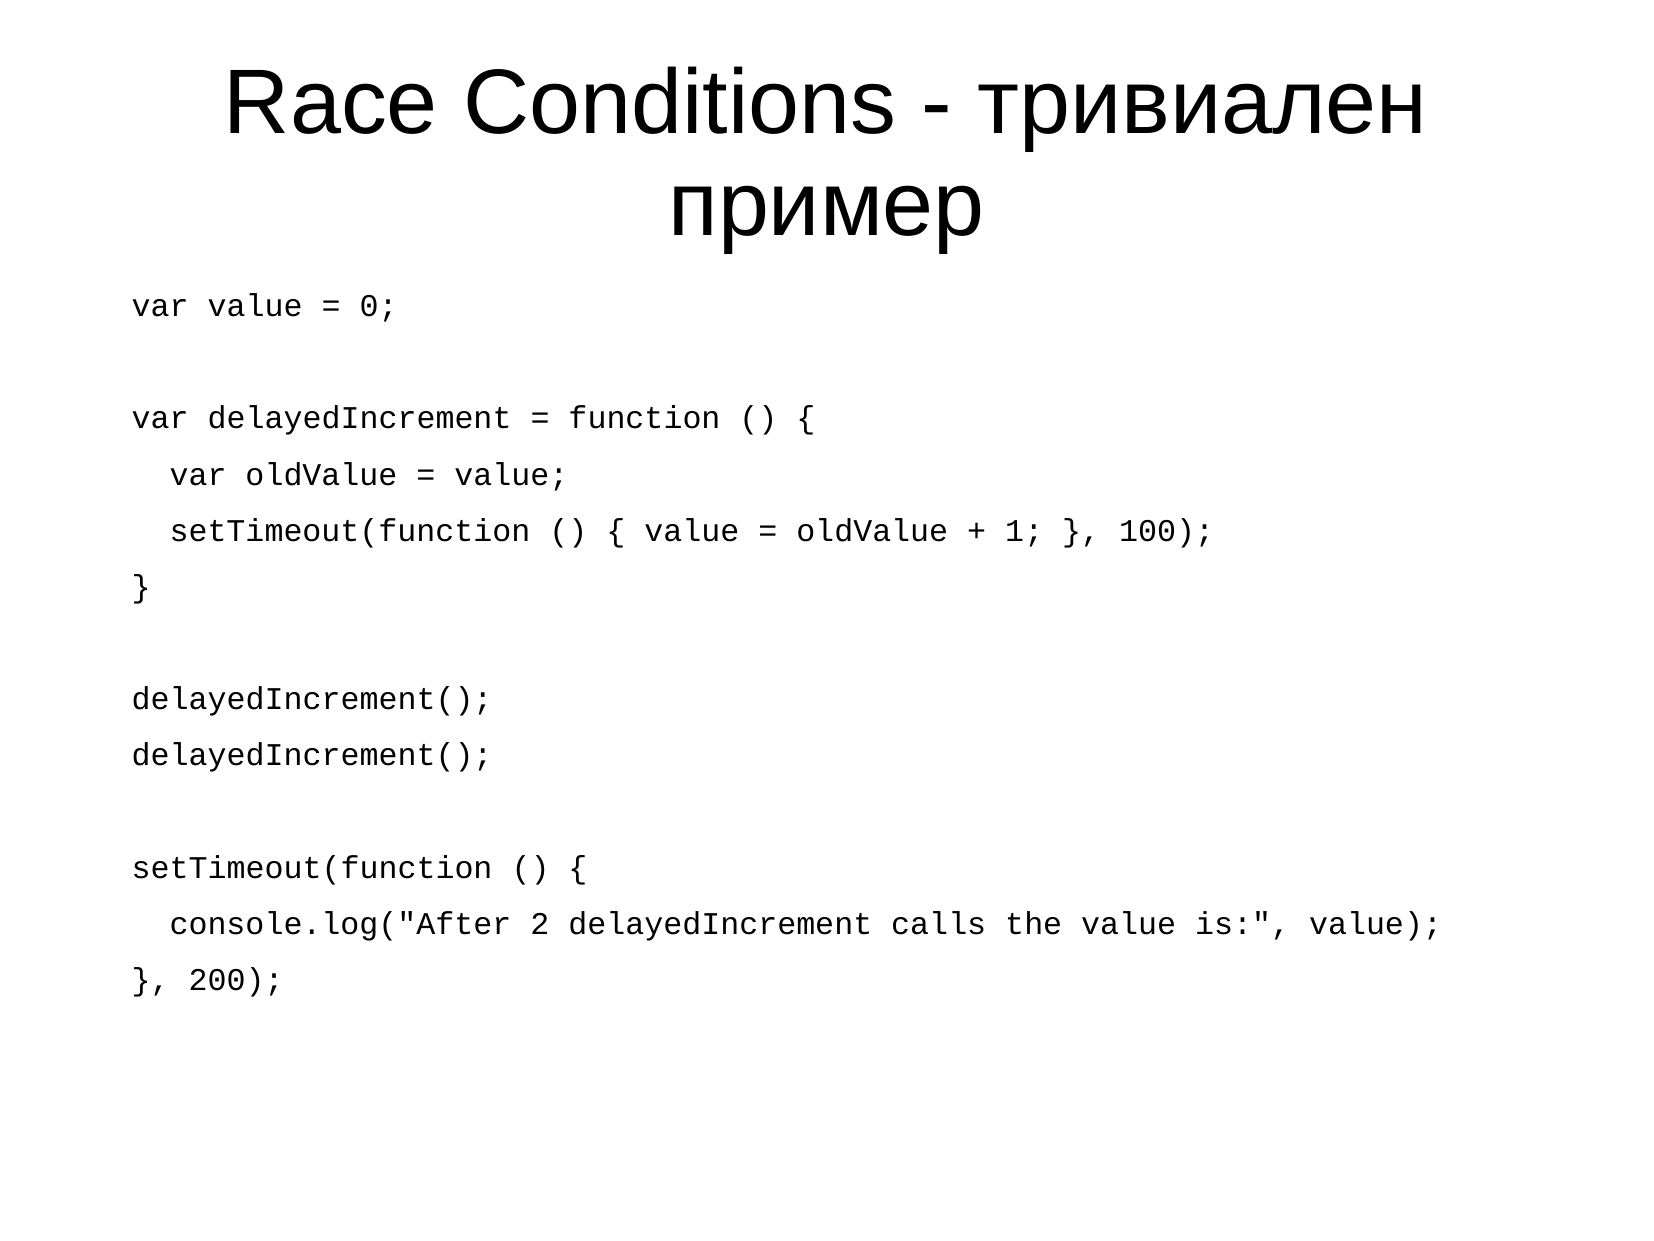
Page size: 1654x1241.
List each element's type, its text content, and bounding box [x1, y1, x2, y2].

title Race Conditions - тривиален пример [82, 49, 1571, 257]
list var value = 0; var delayedIncrement = function () { var oldValue = value; setTimeout(function () { value = oldValue + 1; }, 100); } delayedIncrement(); delayedIncrement(); setTimeout(function () { console.log("After 2 delayedIncrement calls the value is:", value); }, 200); [82, 290, 1571, 1010]
